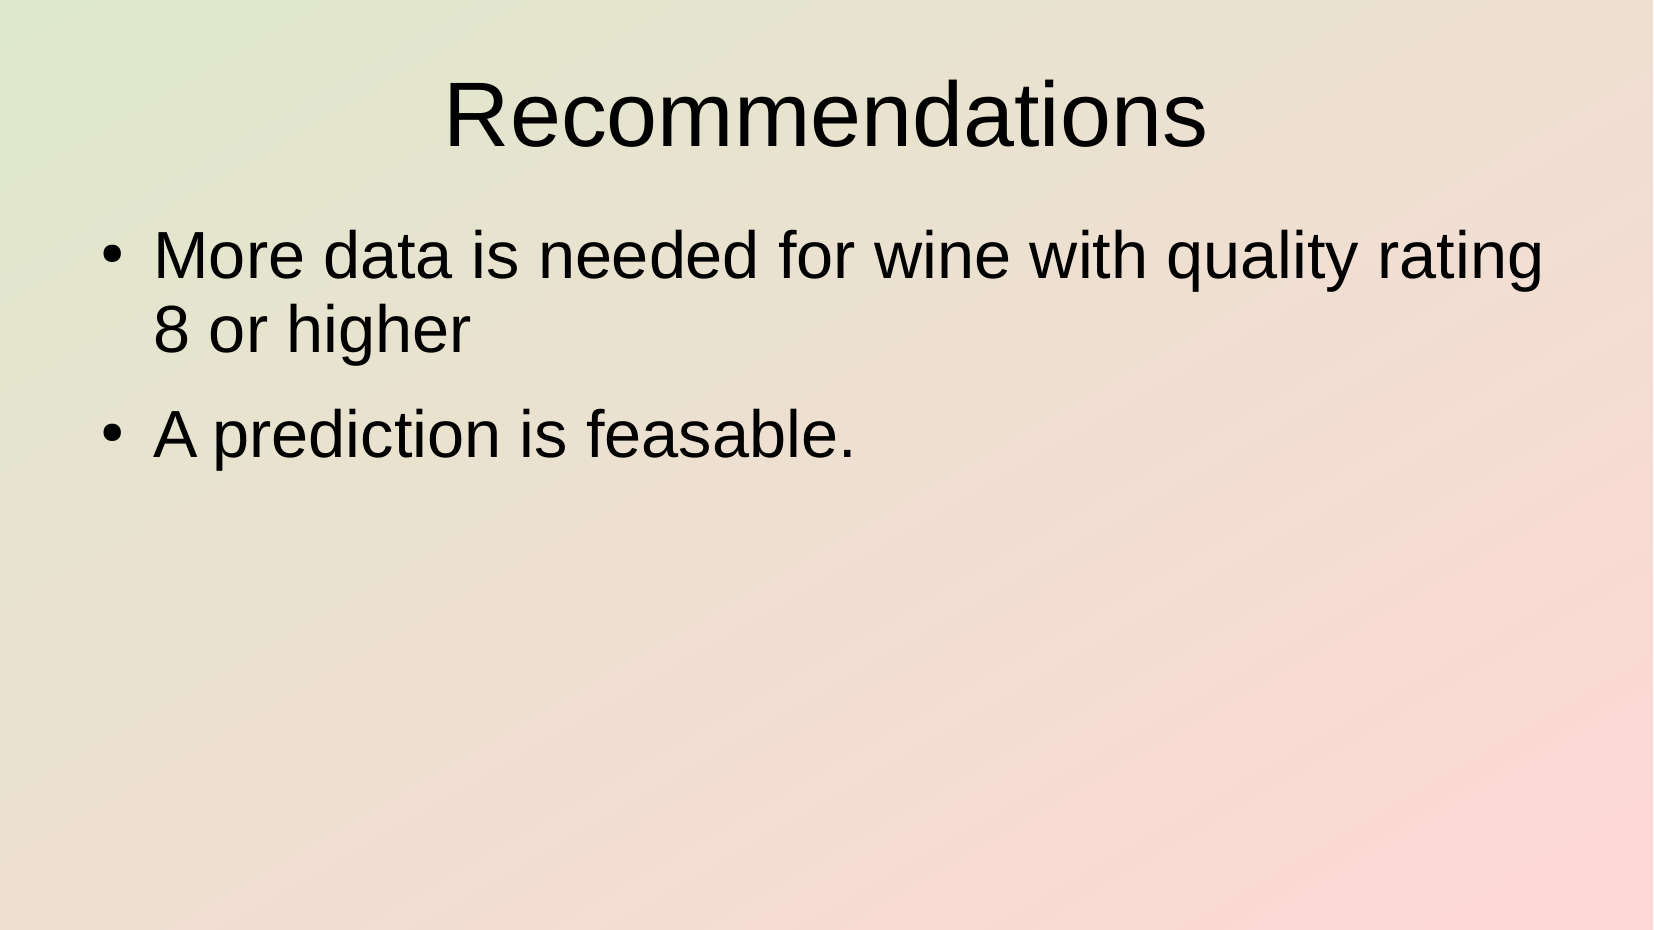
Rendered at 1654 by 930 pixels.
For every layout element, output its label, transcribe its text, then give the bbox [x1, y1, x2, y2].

title Recommendations [82, 37, 1571, 193]
list More data is needed for wine with quality rating 8 or higher A prediction is feasable. [82, 217, 1571, 757]
